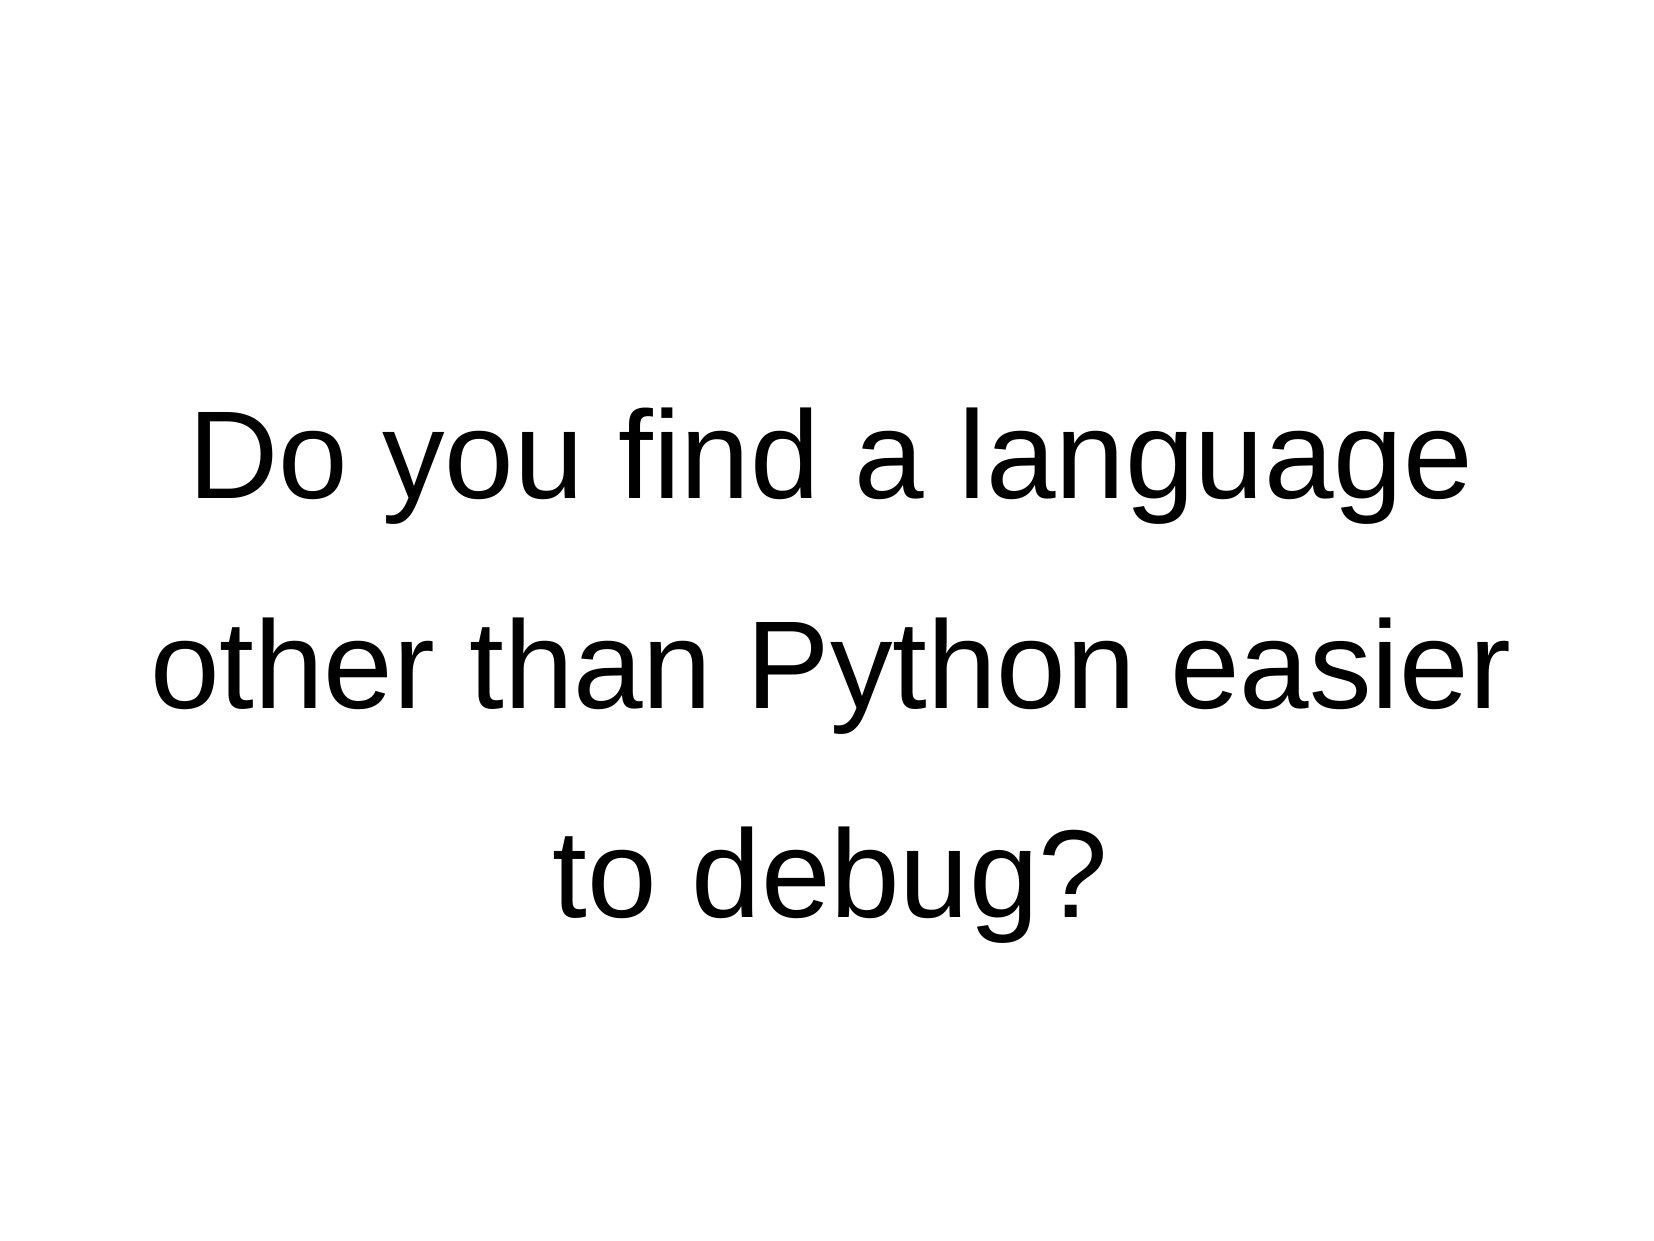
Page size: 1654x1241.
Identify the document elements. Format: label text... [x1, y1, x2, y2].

title Do you find a language other than Python easier to debug? [86, 90, 1576, 1171]
